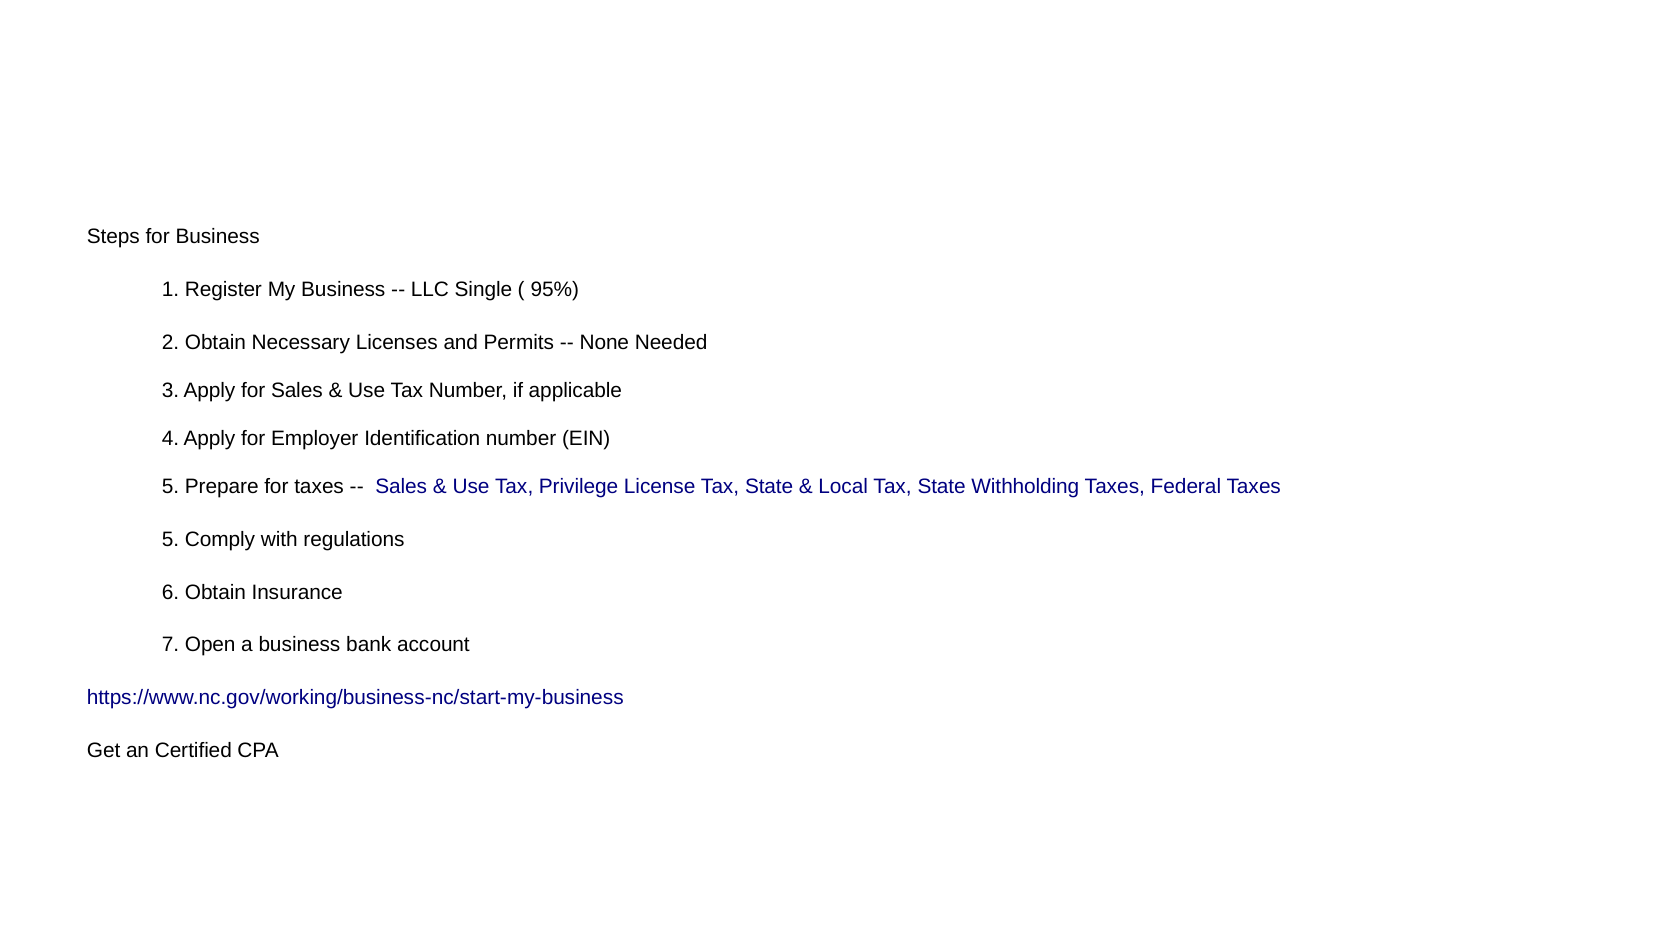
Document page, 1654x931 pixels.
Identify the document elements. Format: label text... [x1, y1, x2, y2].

list Steps for Business 1. Register My Business -- LLC Single ( 95%) 2. Obtain Necessary Licenses and Permits -- None Needed 3. Apply for Sales & Use Tax Number, if applicable 4. Apply for Employer Identification number (EIN) 5. Prepare for taxes -- Sales & Use Tax, Privilege License Tax, State & Local Tax, State Withholding Taxes, Federal Taxes 5. Comply with regulations 6. Obtain Insurance 7. Open a business bank account https://www.nc.gov/working/business-nc/start-my-business Get an Certified CPA [86, 225, 1576, 901]
